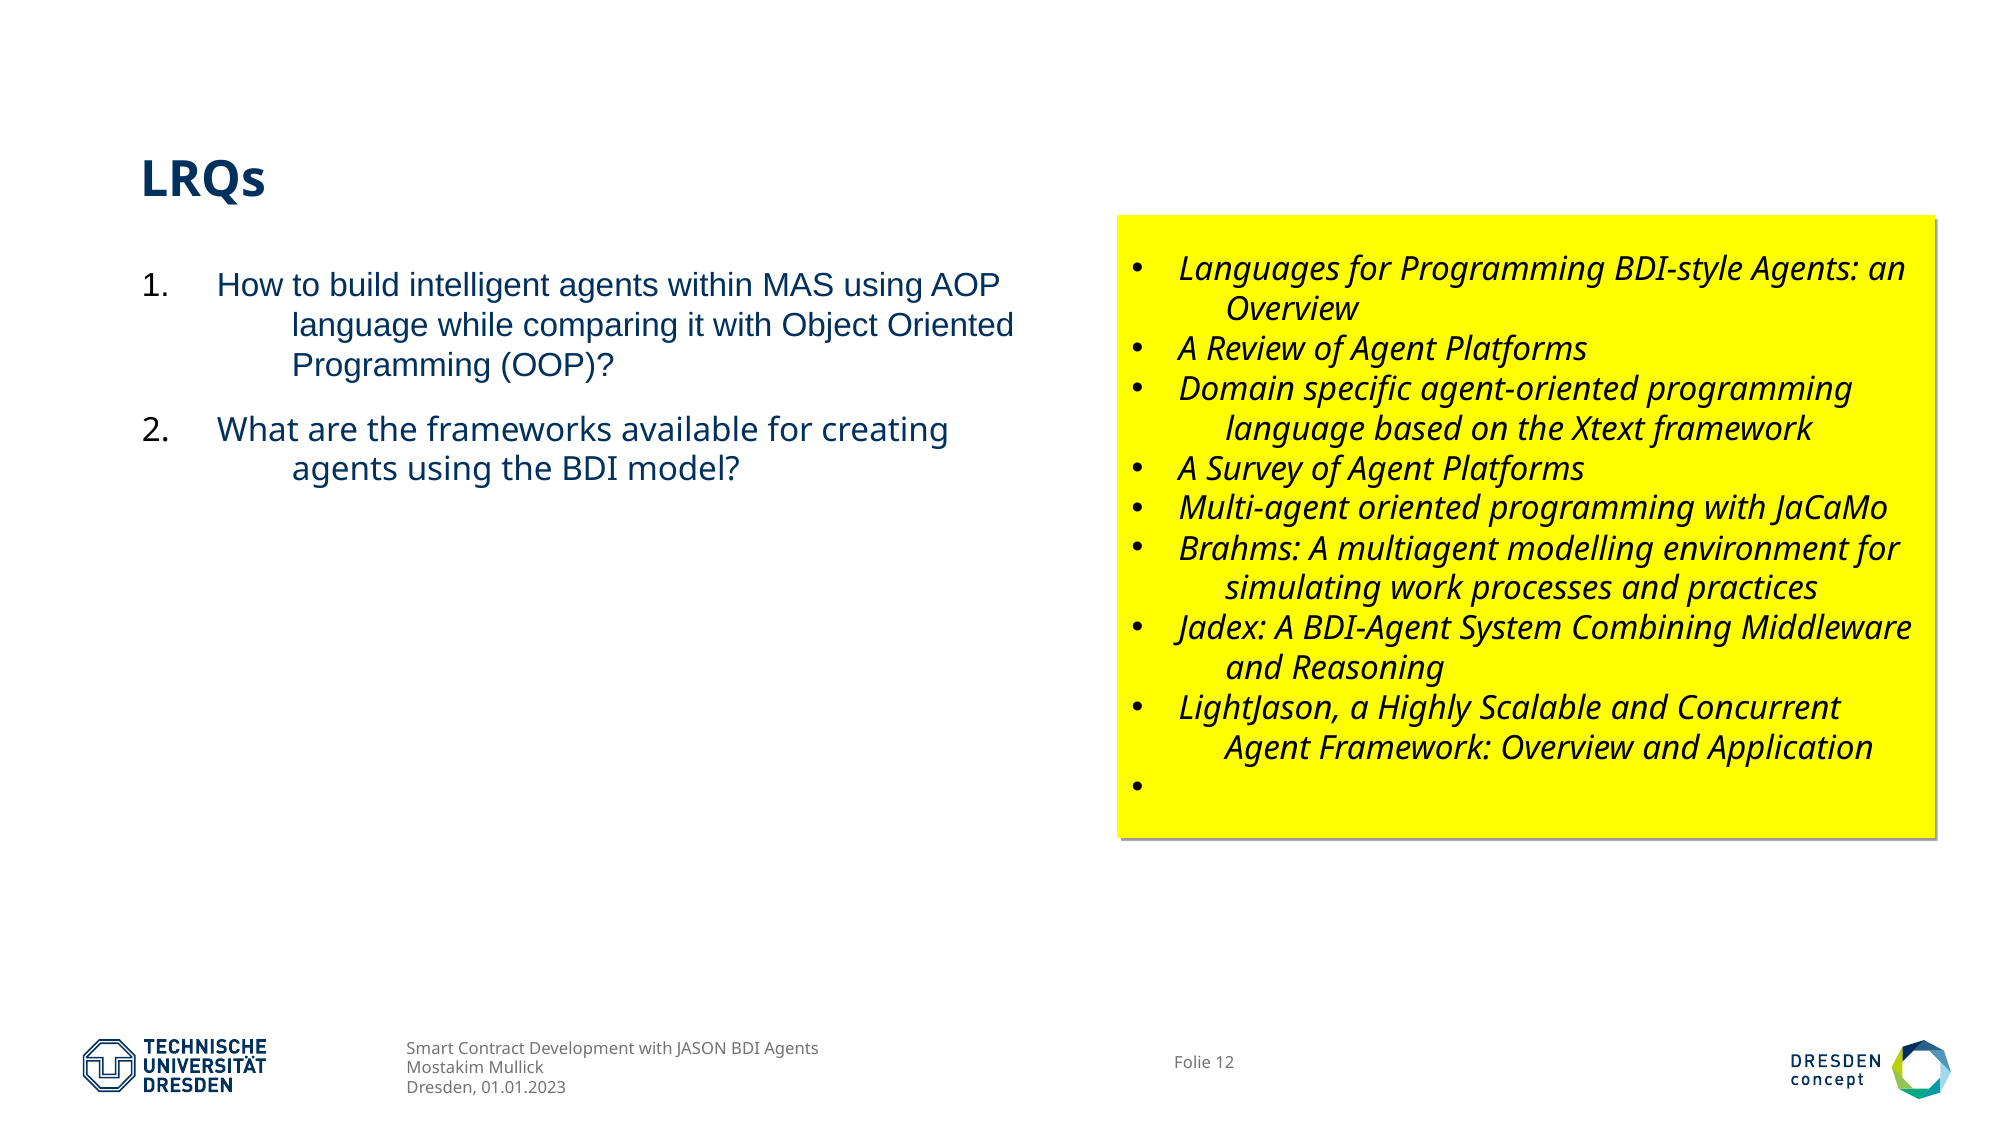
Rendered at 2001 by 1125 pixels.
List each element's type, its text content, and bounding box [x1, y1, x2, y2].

text_box Languages for Programming BDI-style Agents: an Overview A Review of Agent Platforms Domain specific agent-oriented programming language based on the Xtext framework A Survey of Agent Platforms Multi-agent oriented programming with JaCaMo Brahms: A multiagent modelling environment for simulating work processes and practices Jadex: A BDI-Agent System Combining Middleware and Reasoning LightJason, a Highly Scalable and Concurrent Agent Framework: Overview and Application [1117, 215, 1935, 838]
list How to build intelligent agents within MAS using AOP language while comparing it with Object Oriented Programming (OOP)? What are the frameworks available for creating agents using the BDI model? [141, 263, 1036, 496]
title LRQs [140, 146, 1880, 219]
